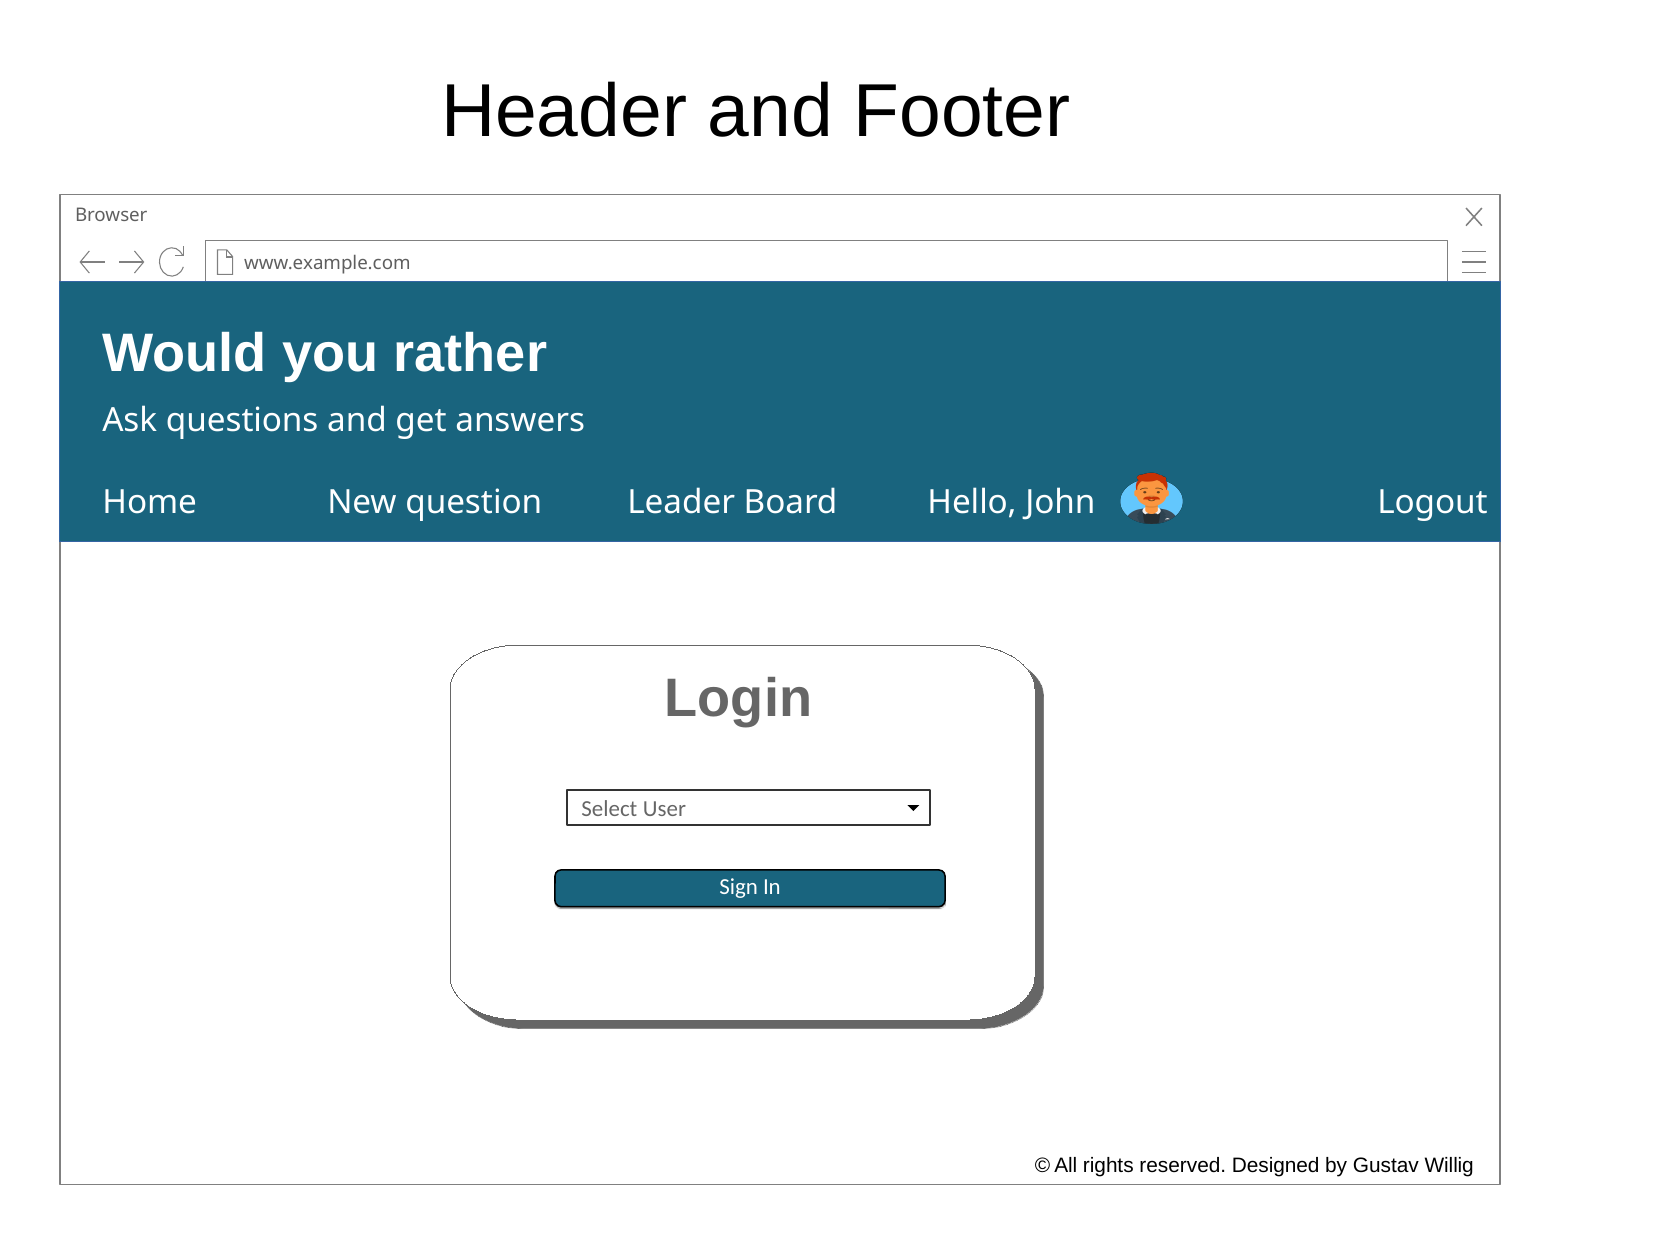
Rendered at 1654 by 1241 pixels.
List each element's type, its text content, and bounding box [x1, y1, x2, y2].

text_box Ask questions and get answers [87, 388, 980, 471]
text_box Select User [566, 789, 930, 826]
text_box Would you rather [87, 315, 716, 388]
text_box Sign In [554, 869, 946, 907]
text_box Login [559, 659, 1036, 736]
title Header and Footer [82, 49, 1430, 172]
picture [1117, 471, 1186, 524]
text_box © All rights reserved. Designed by Gustav Willig [1020, 1146, 1489, 1186]
text_box Home New question Leader Board Hello, John Logout [87, 471, 1606, 604]
text_box Browser [60, 194, 1501, 281]
text_box [59, 281, 1501, 1185]
text_box www.example.com [205, 240, 1448, 281]
